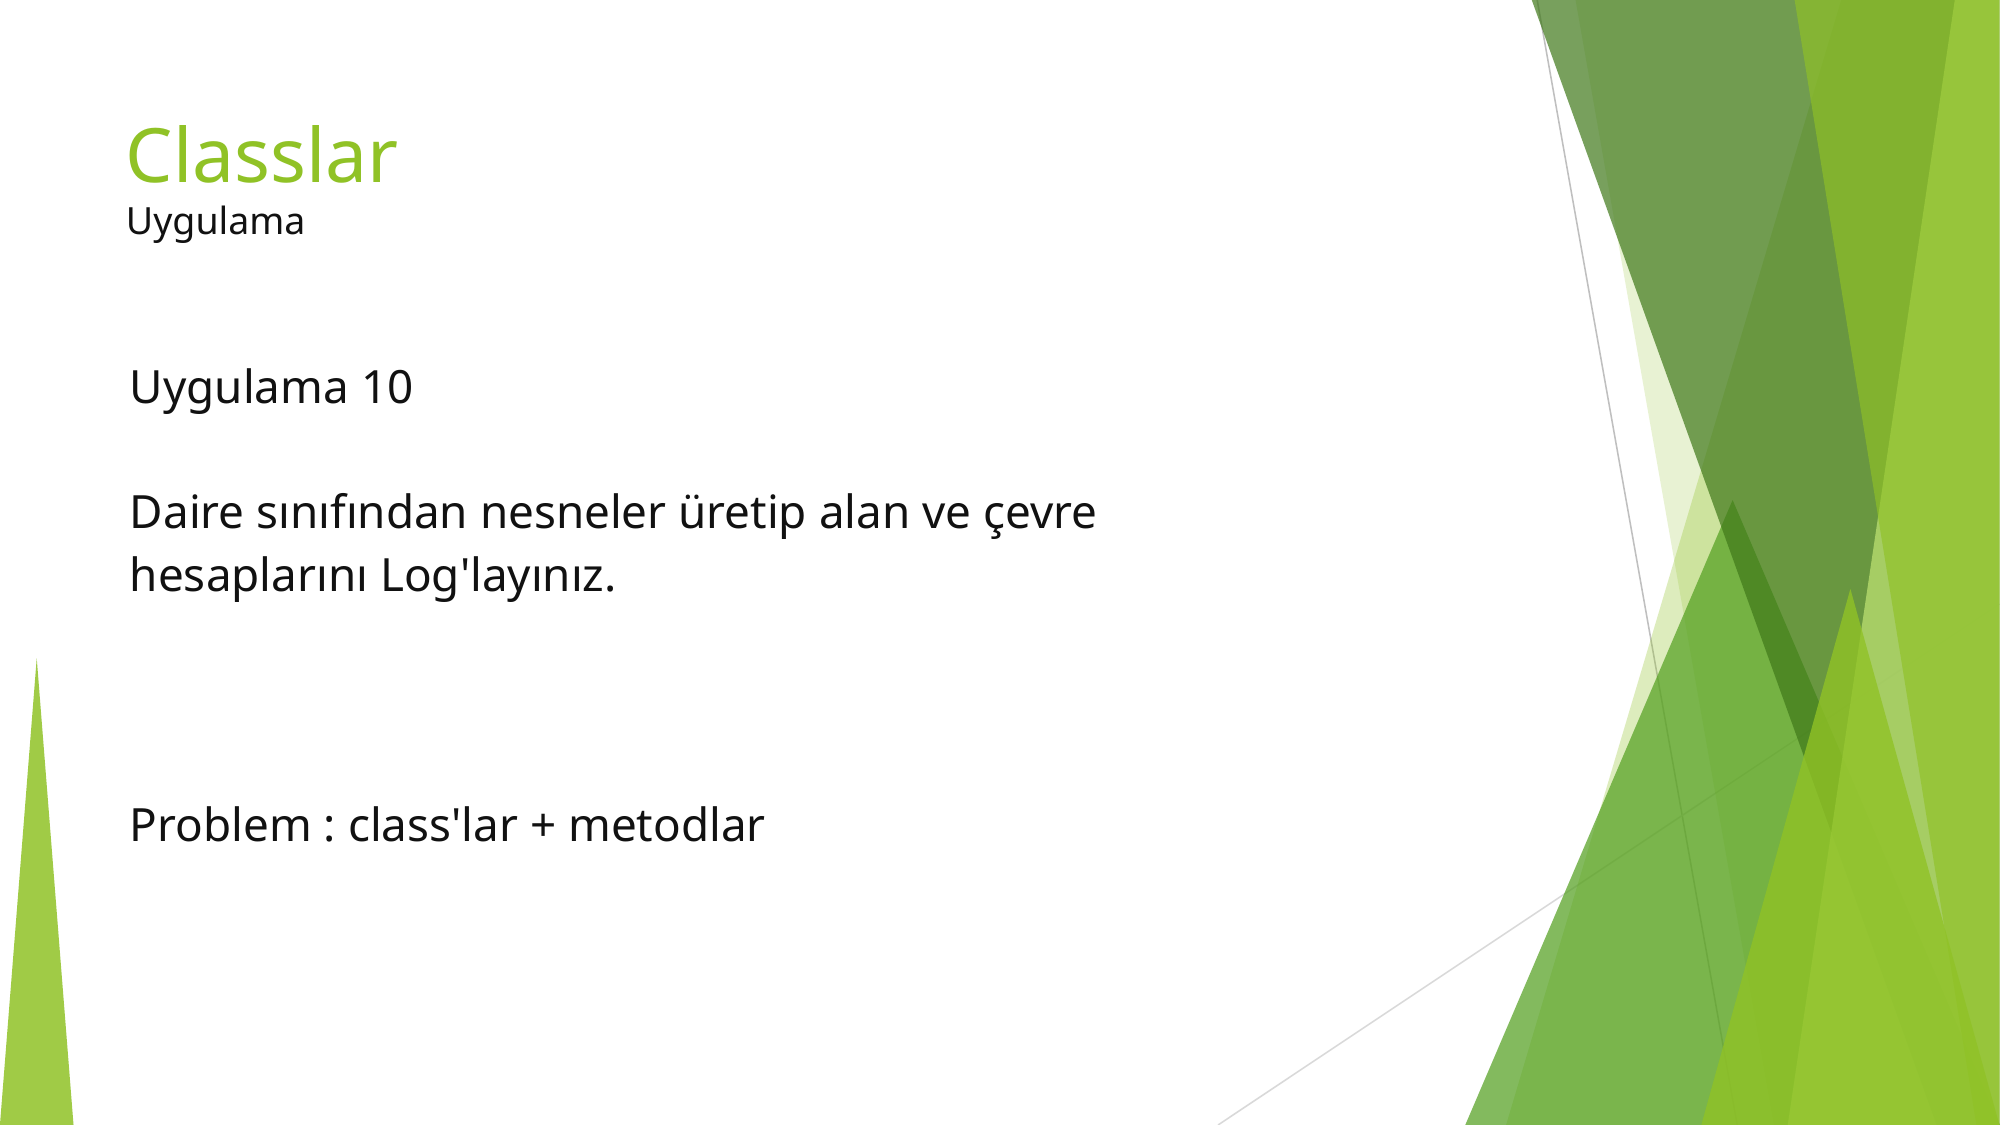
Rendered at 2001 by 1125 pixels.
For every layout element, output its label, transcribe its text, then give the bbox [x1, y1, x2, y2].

text_box Uygulama 10 Daire sınıfından nesneler üretip alan ve çevre hesaplarını Log'layınız. Problem : class'lar + metodlar [129, 291, 1335, 919]
title Classlar Uygulama [111, 99, 1522, 317]
